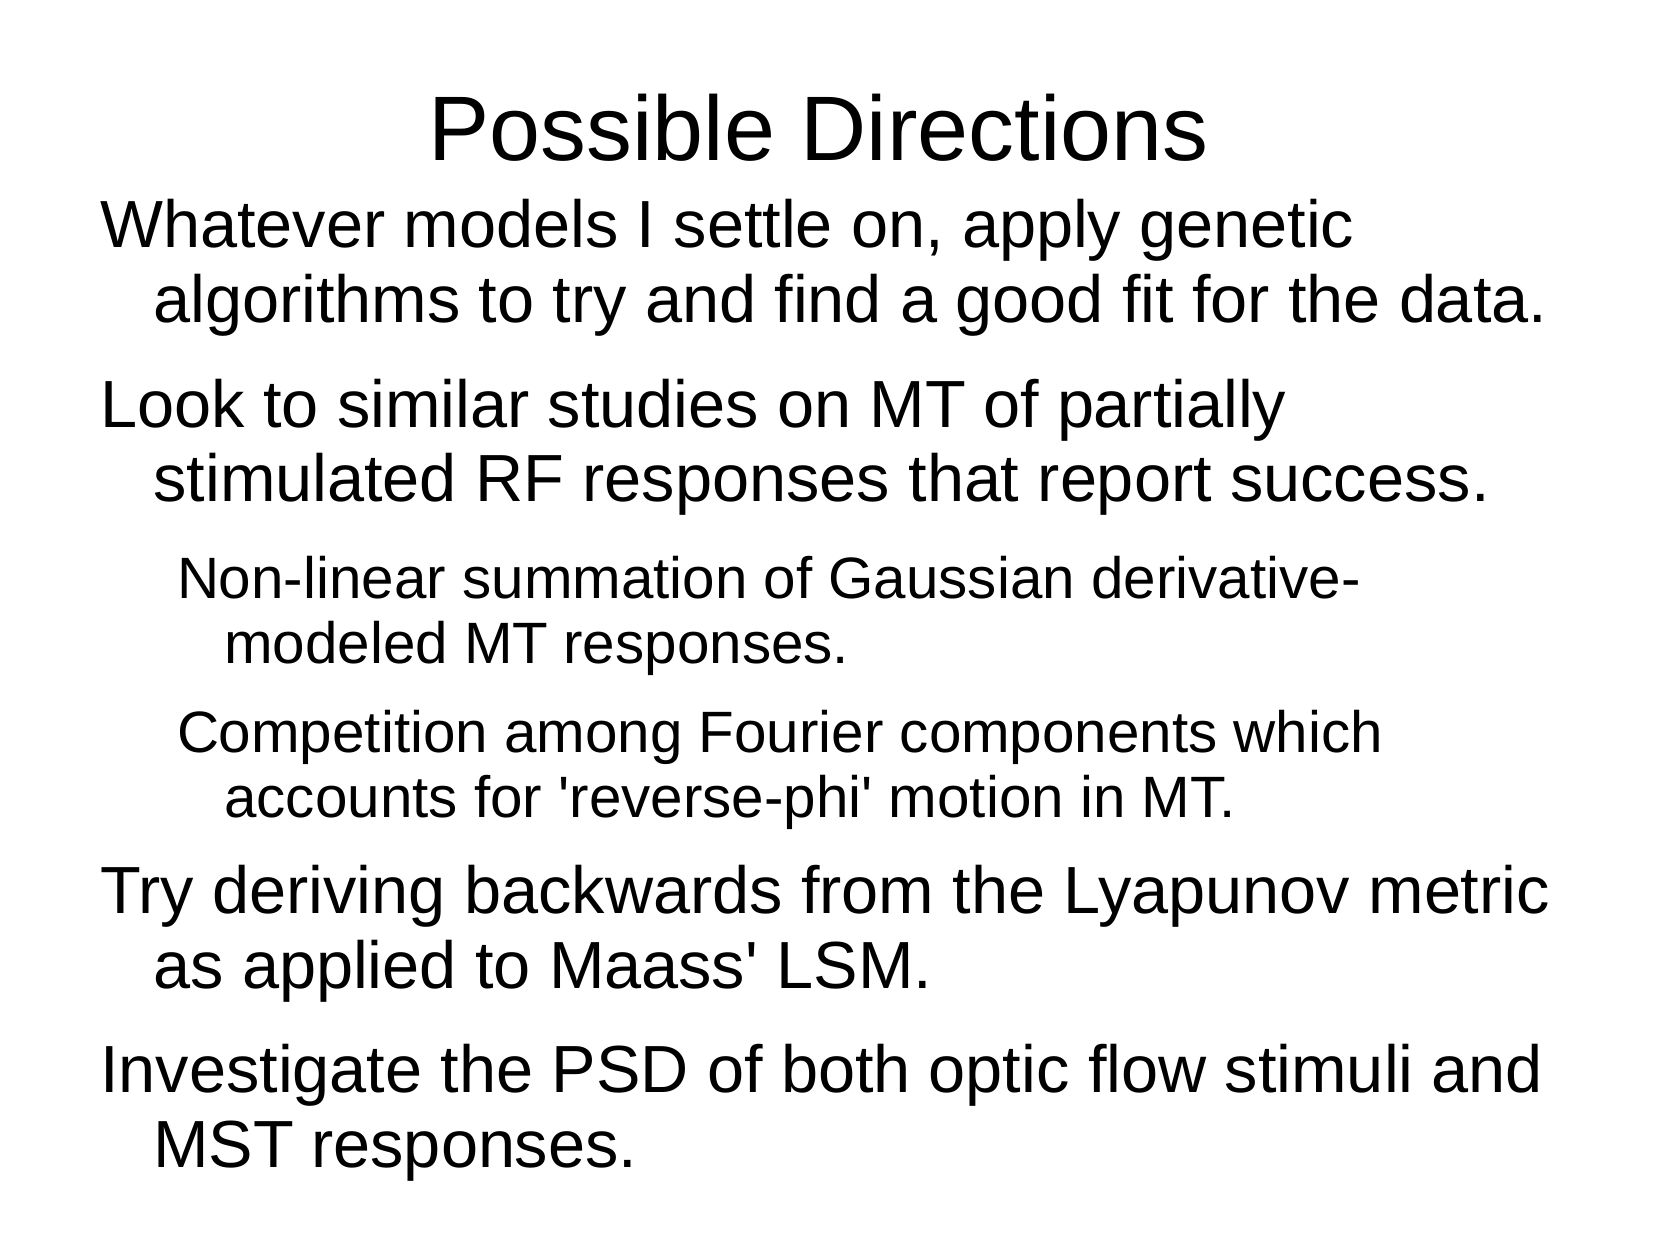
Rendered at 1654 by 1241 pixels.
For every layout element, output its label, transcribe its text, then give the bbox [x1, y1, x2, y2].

title Possible Directions [75, 32, 1564, 226]
list Whatever models I settle on, apply genetic algorithms to try and find a good fit for the data. Look to similar studies on MT of partially stimulated RF responses that report success. Non-linear summation of Gaussian derivative-modeled MT responses. Competition among Fourier components which accounts for 'reverse-phi' motion in MT. Try deriving backwards from the Lyapunov metric as applied to Maass' LSM. Investigate the PSD of both optic flow stimuli and MST responses. [82, 187, 1571, 1241]
